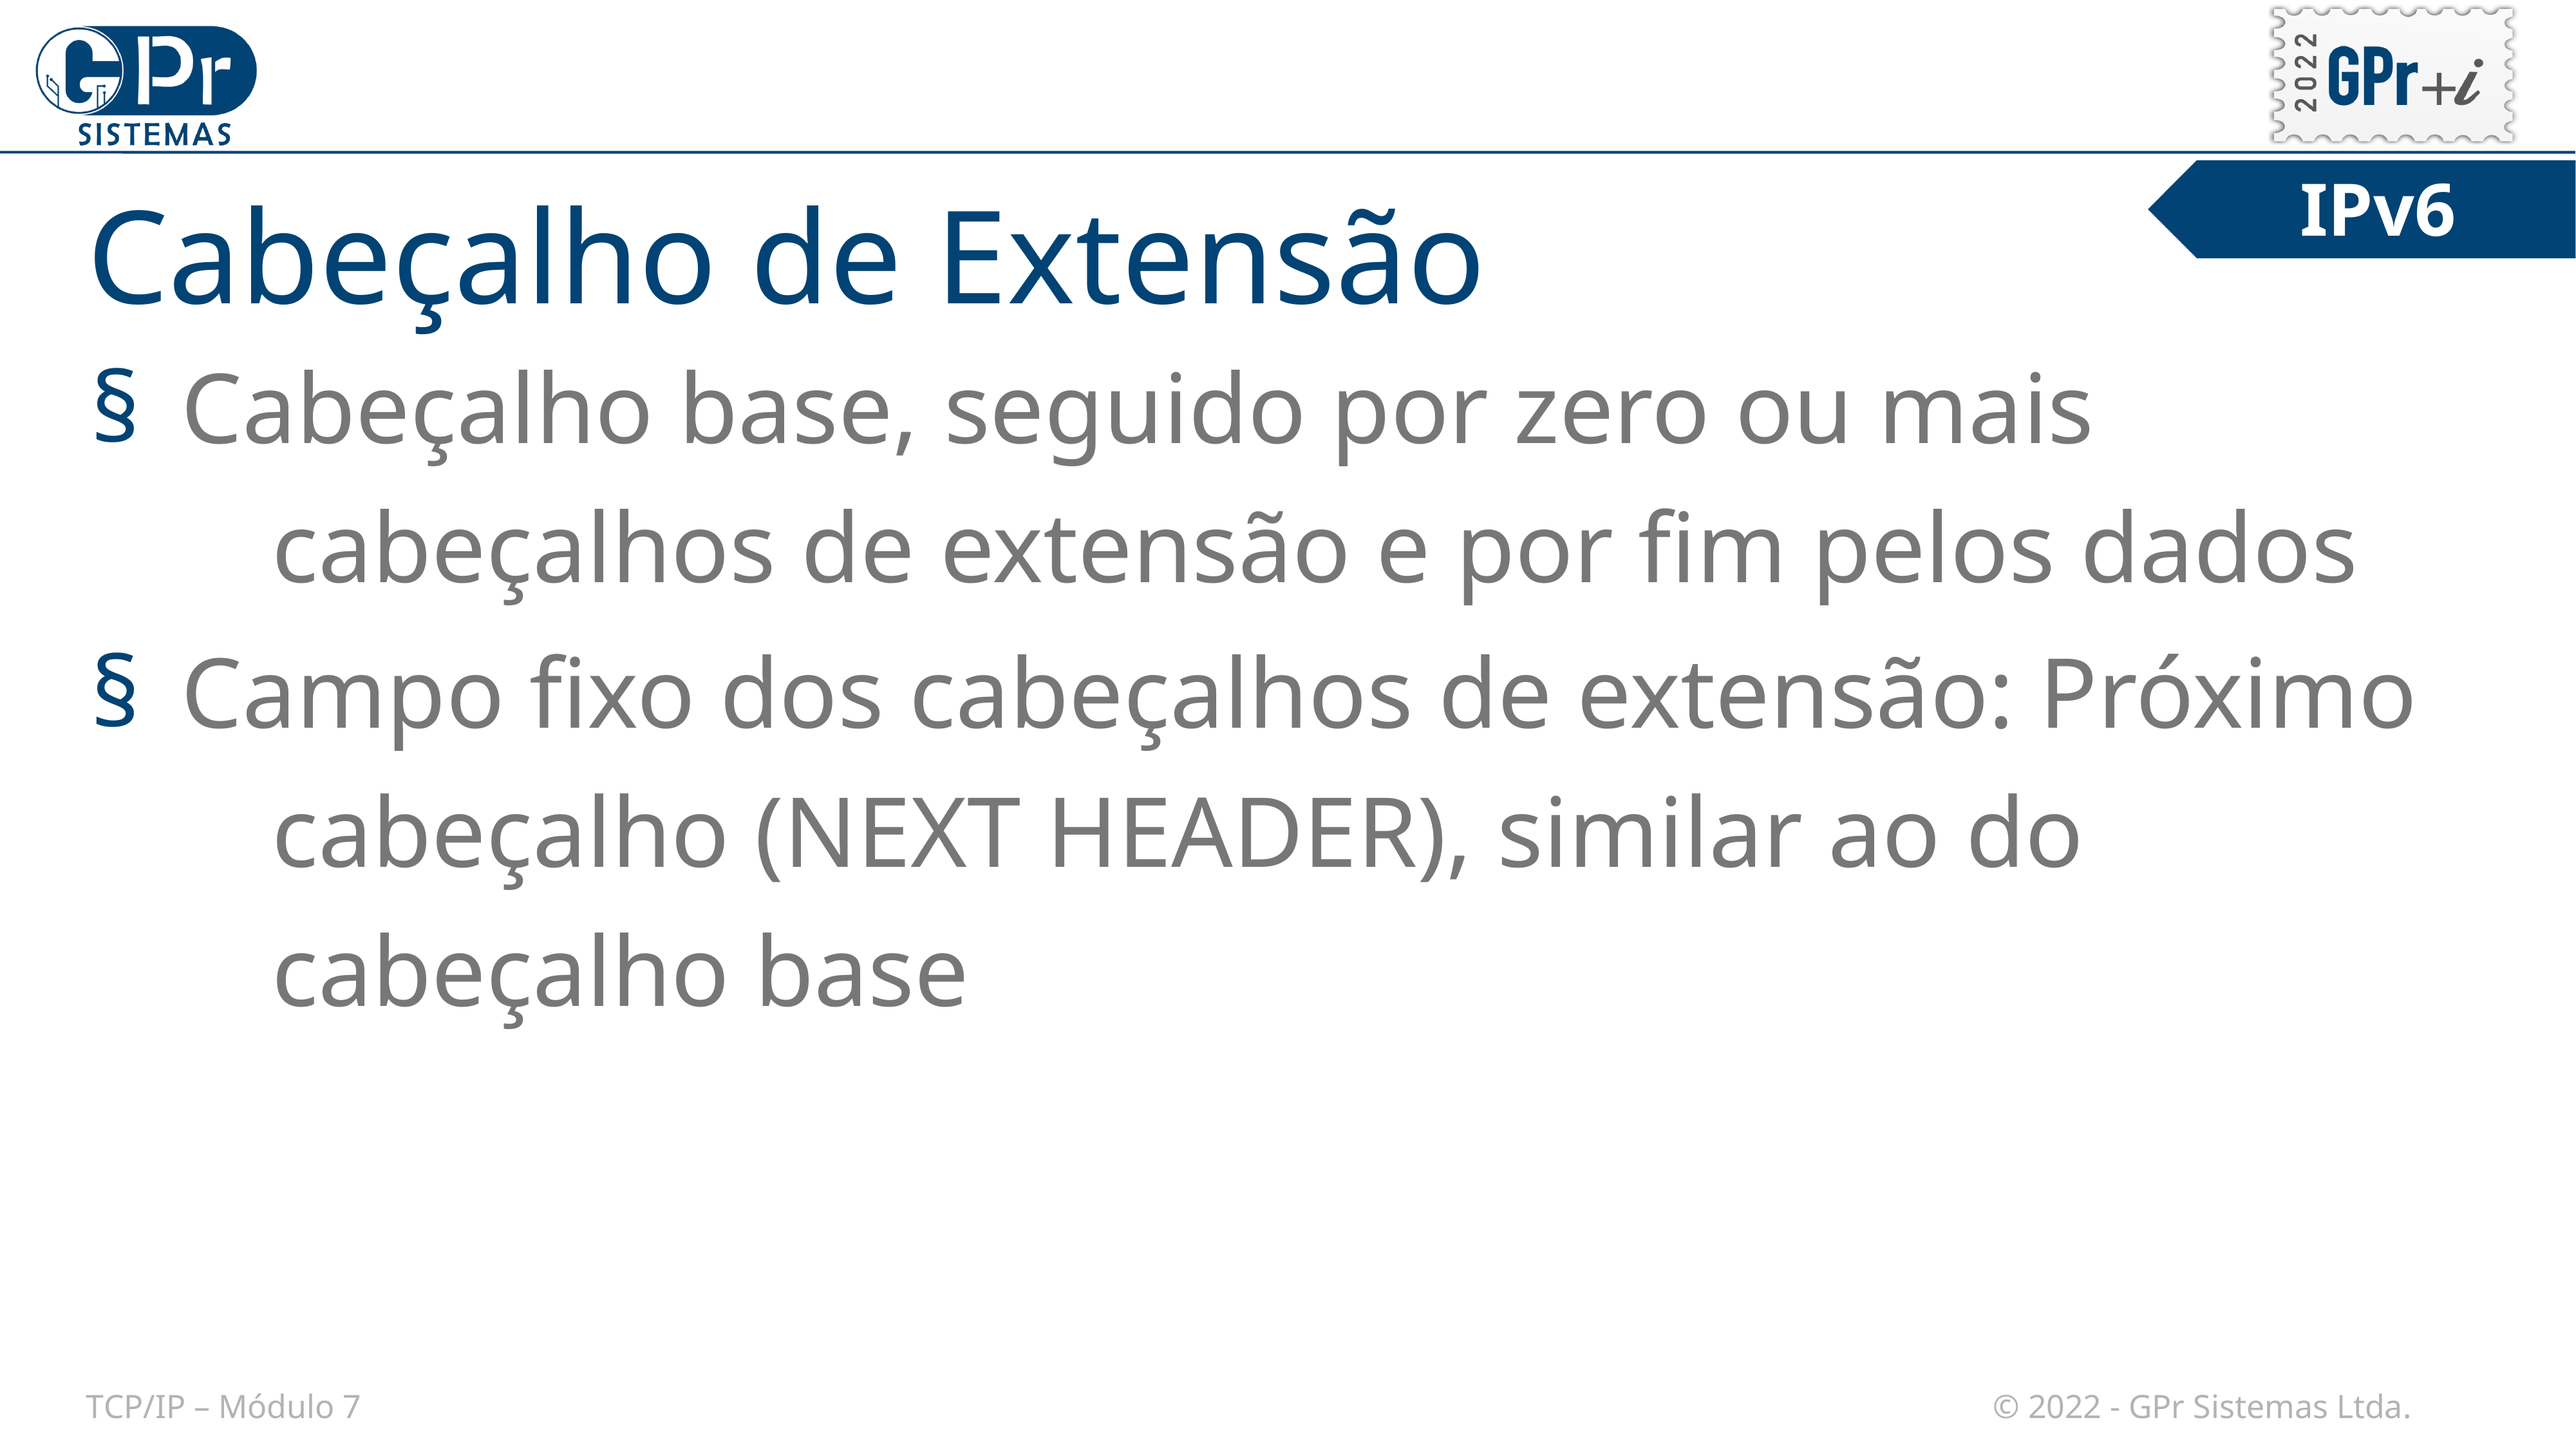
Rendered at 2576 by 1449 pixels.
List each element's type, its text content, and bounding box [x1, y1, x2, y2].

picture [34, 26, 257, 147]
text_box [2148, 160, 2576, 258]
list Cabeçalho base, seguido por zero ou mais cabeçalhos de extensão e por fim pelos dados Campo fixo dos cabeçalhos de extensão: Próximo cabeçalho (NEXT HEADER), similar ao do cabeçalho base [80, 319, 2496, 1382]
list Cabeçalho de Extensão [81, 169, 2496, 343]
text_box IPv6 [2219, 157, 2537, 256]
picture [2268, 4, 2519, 145]
